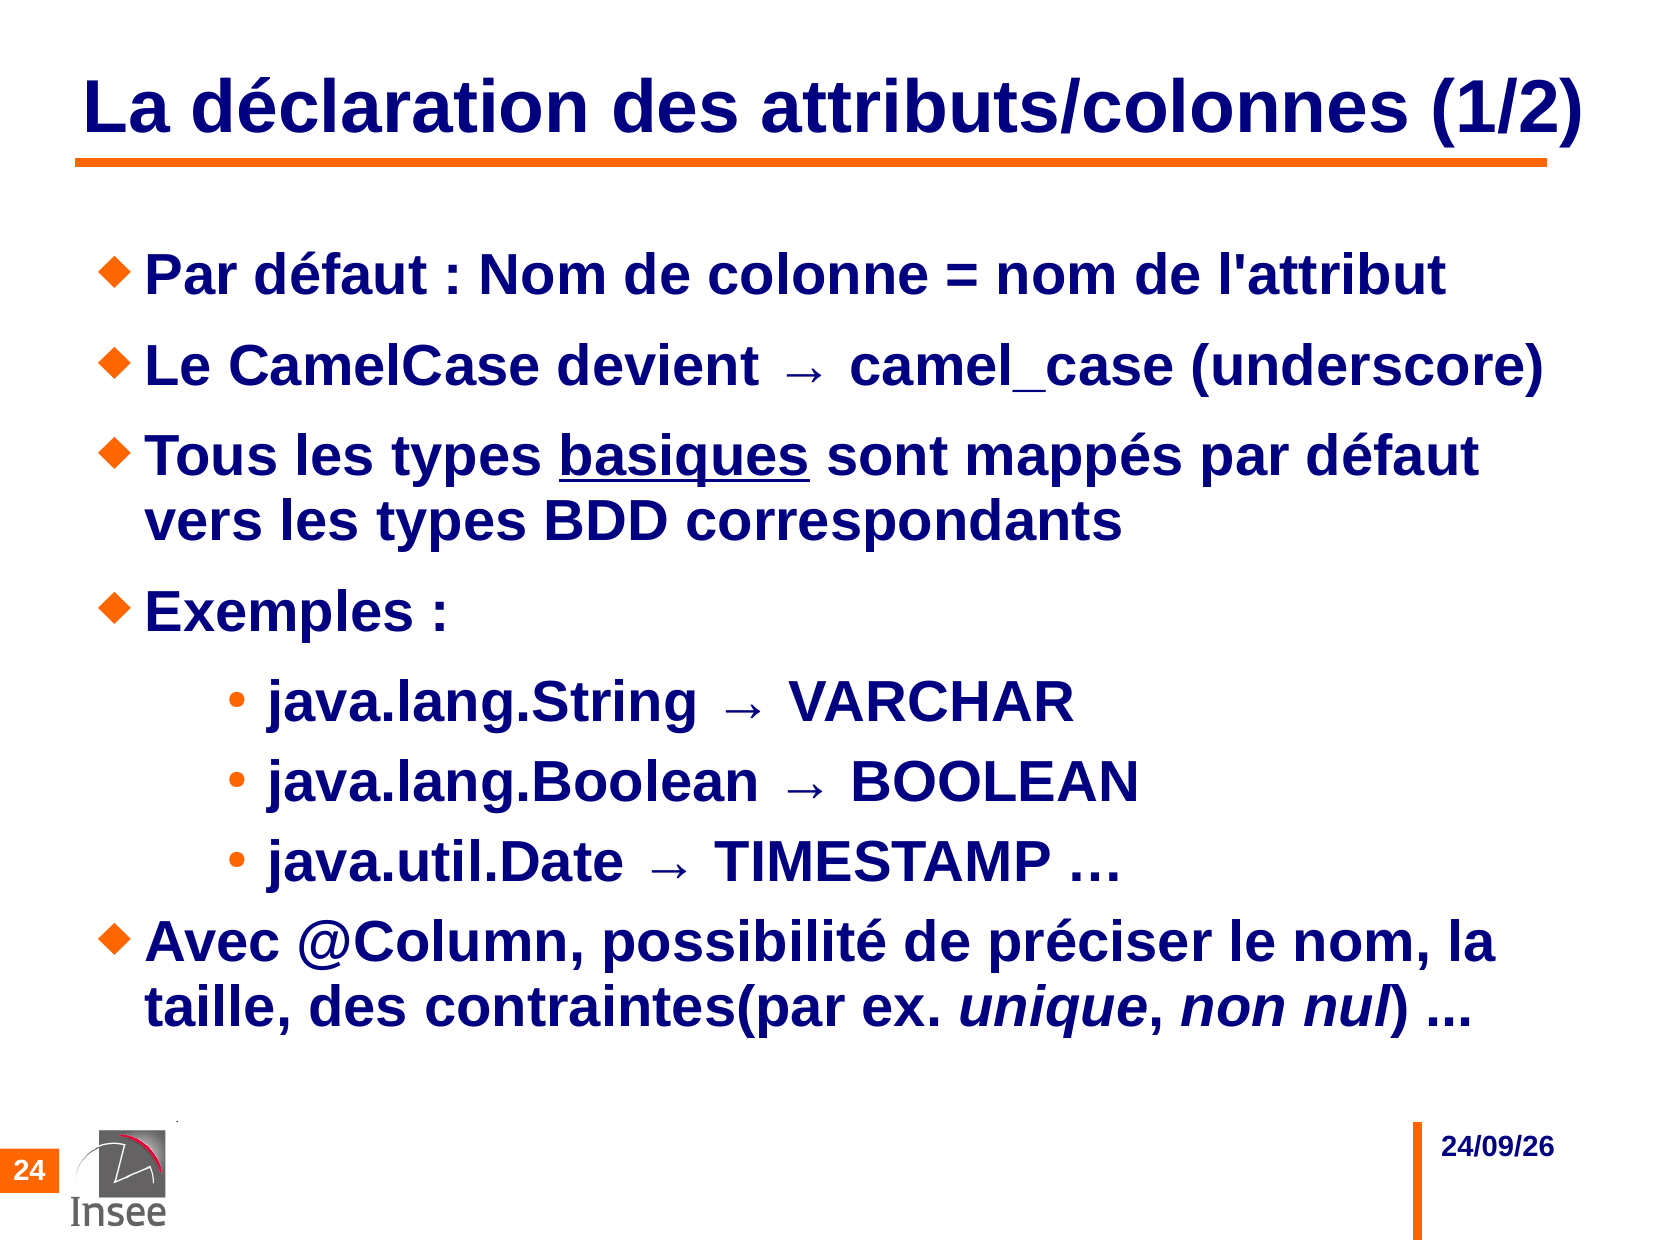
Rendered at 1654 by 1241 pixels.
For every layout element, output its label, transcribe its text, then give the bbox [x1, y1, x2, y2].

list Par défaut : Nom de colonne = nom de l'attribut Le CamelCase devient → camel_case (underscore) Tous les types basiques sont mappés par défaut vers les types BDD correspondants Exemples : java.lang.String → VARCHAR java.lang.Boolean → BOOLEAN java.util.Date → TIMESTAMP … Avec @Column, possibilité de préciser le nom, la taille, des contraintes(par ex. unique, non nul) ... [82, 242, 1571, 1052]
title La déclaration des attributs/colonnes (1/2) [82, 49, 1619, 163]
picture [62, 1121, 178, 1241]
